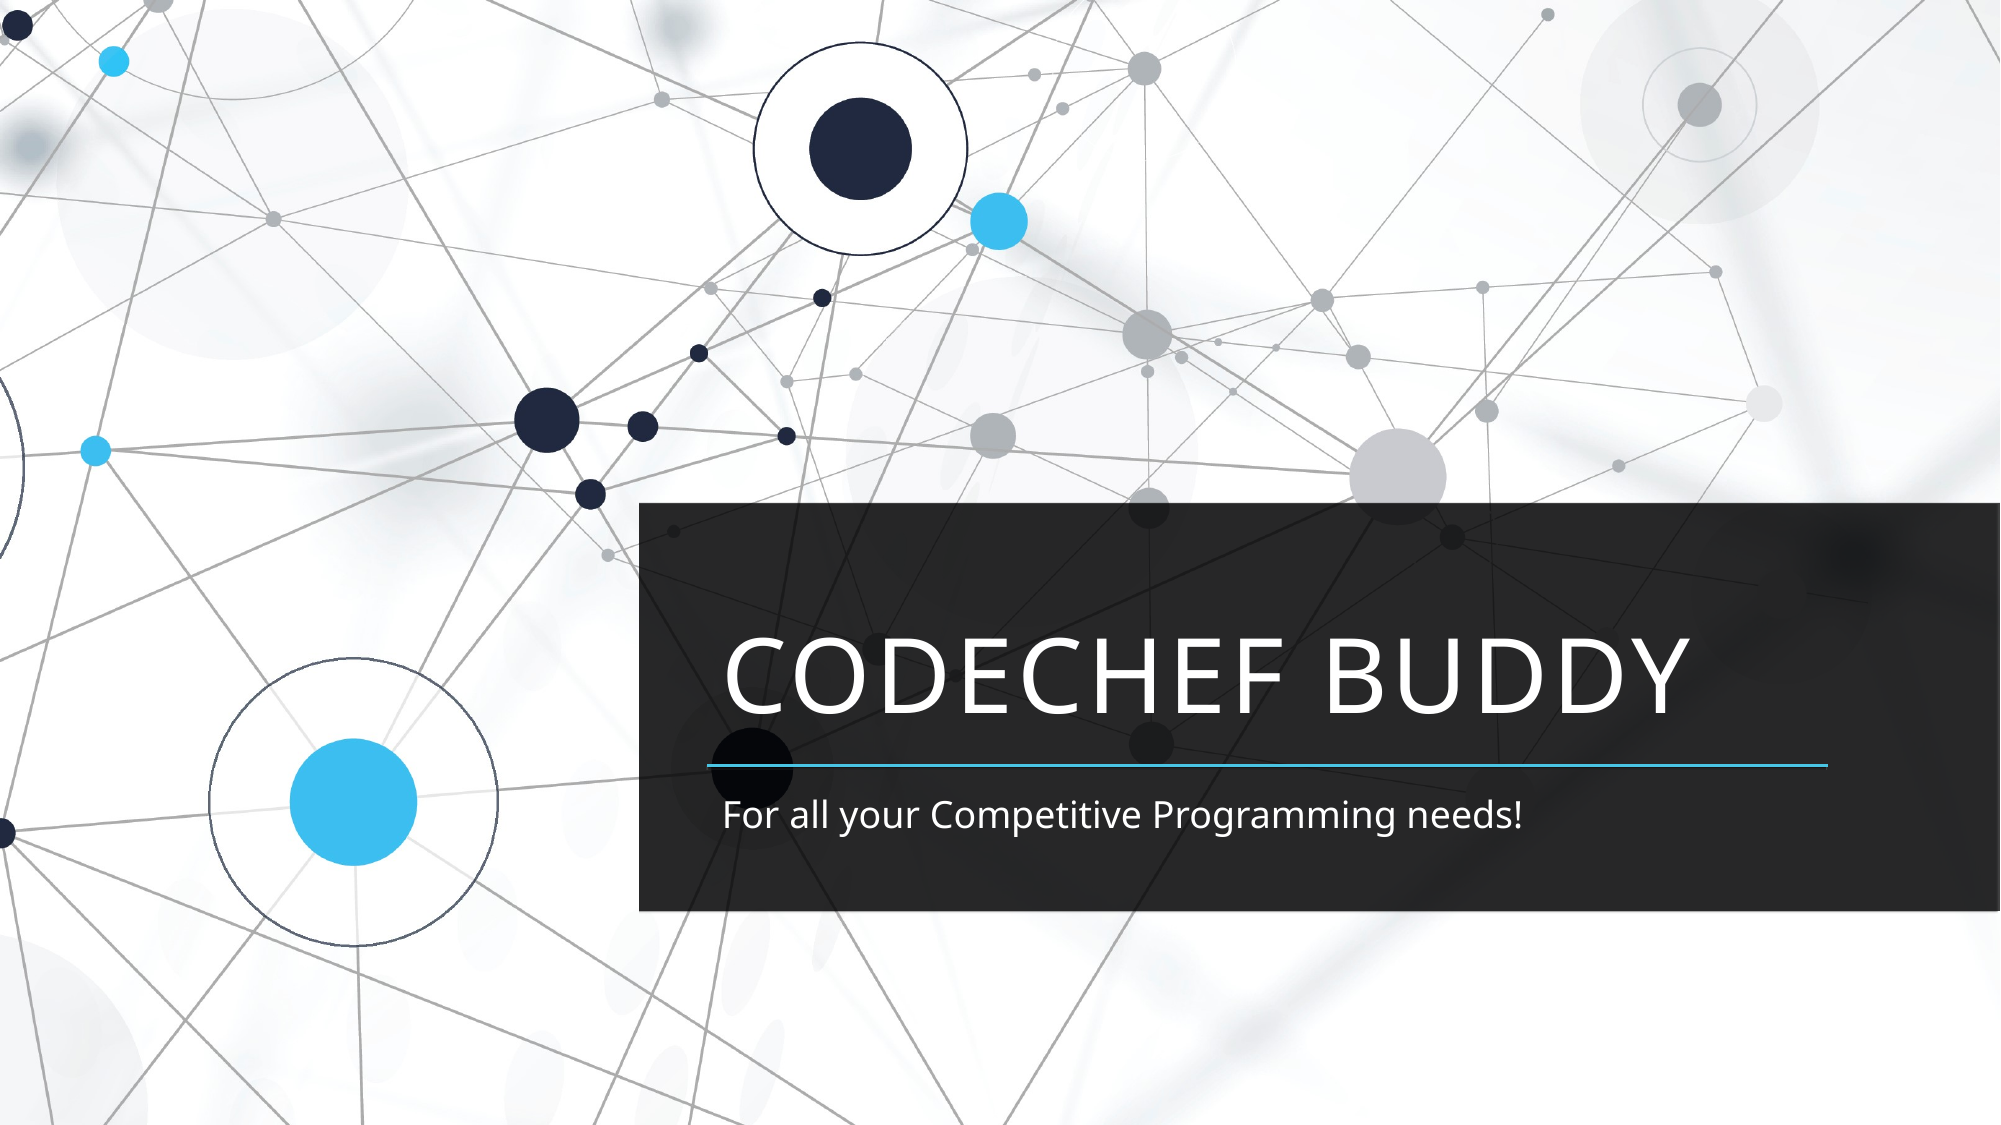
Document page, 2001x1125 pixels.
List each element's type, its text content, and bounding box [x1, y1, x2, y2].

picture [0, 0, 2000, 1125]
text_box [639, 502, 2000, 911]
title Codechef buddy [706, 562, 1938, 742]
subtitle For all your Competitive Programming needs! [706, 784, 1938, 869]
